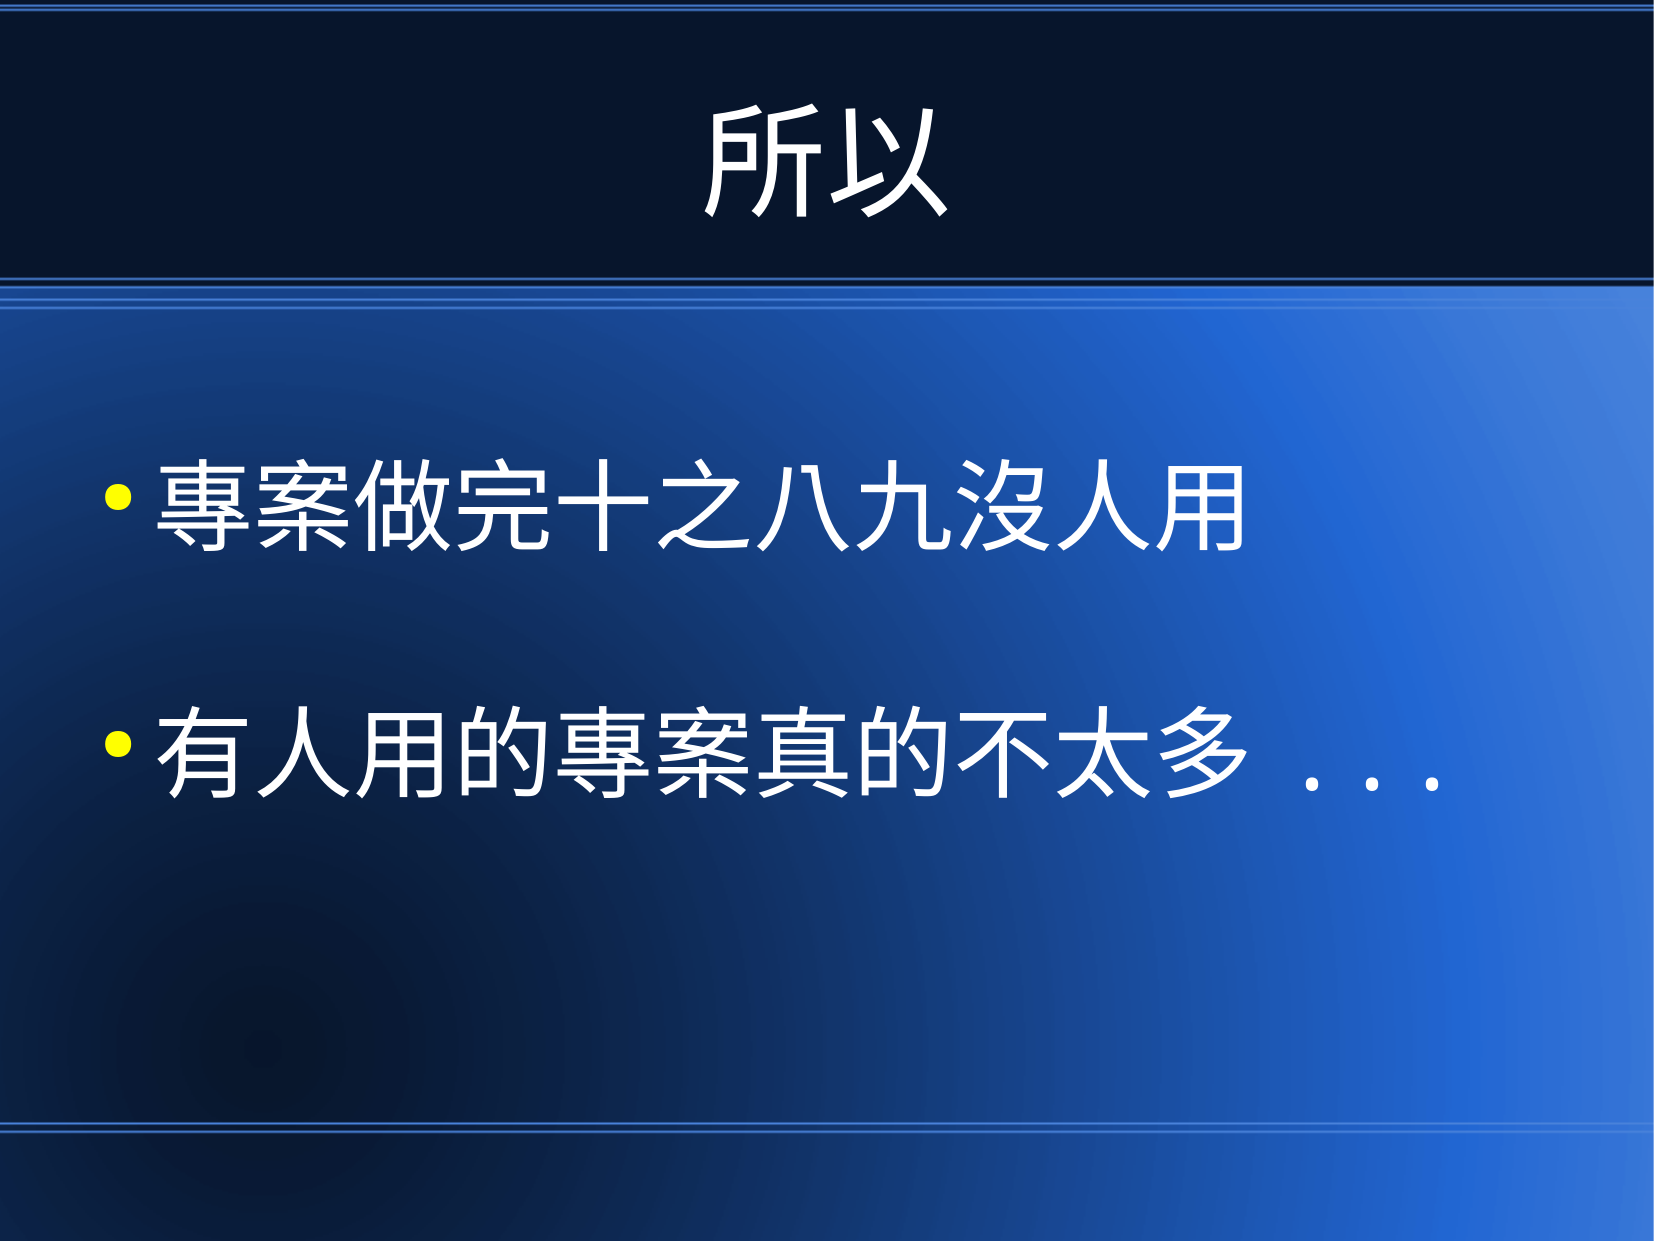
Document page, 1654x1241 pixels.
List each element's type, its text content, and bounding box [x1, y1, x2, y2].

list 專案做完十之八九沒人用 有人用的專案真的不太多... [82, 355, 1571, 1241]
title 所以 [82, 49, 1571, 257]
picture [0, 0, 1654, 1241]
